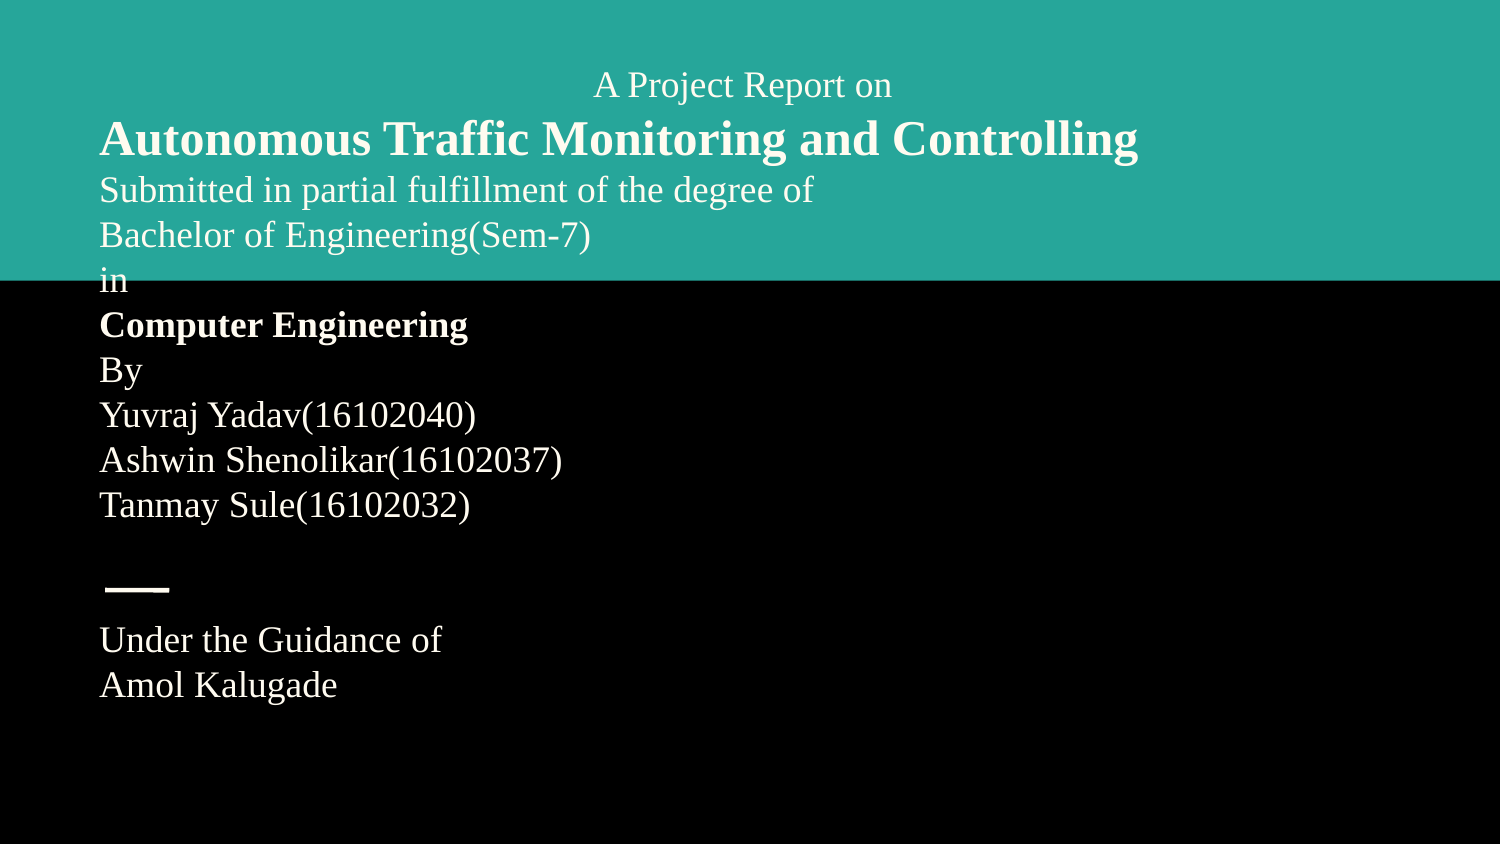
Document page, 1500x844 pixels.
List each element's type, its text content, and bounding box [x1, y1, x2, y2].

title A Project Report on Autonomous Traffic Monitoring and Controlling Submitted in partial fulfillment of the degree of Bachelor of Engineering(Sem-7) in Computer Engineering By Yuvraj Yadav(16102040) Ashwin Shenolikar(16102037) Tanmay Sule(16102032) Under the Guidance of Amol Kalugade [84, 45, 1416, 827]
